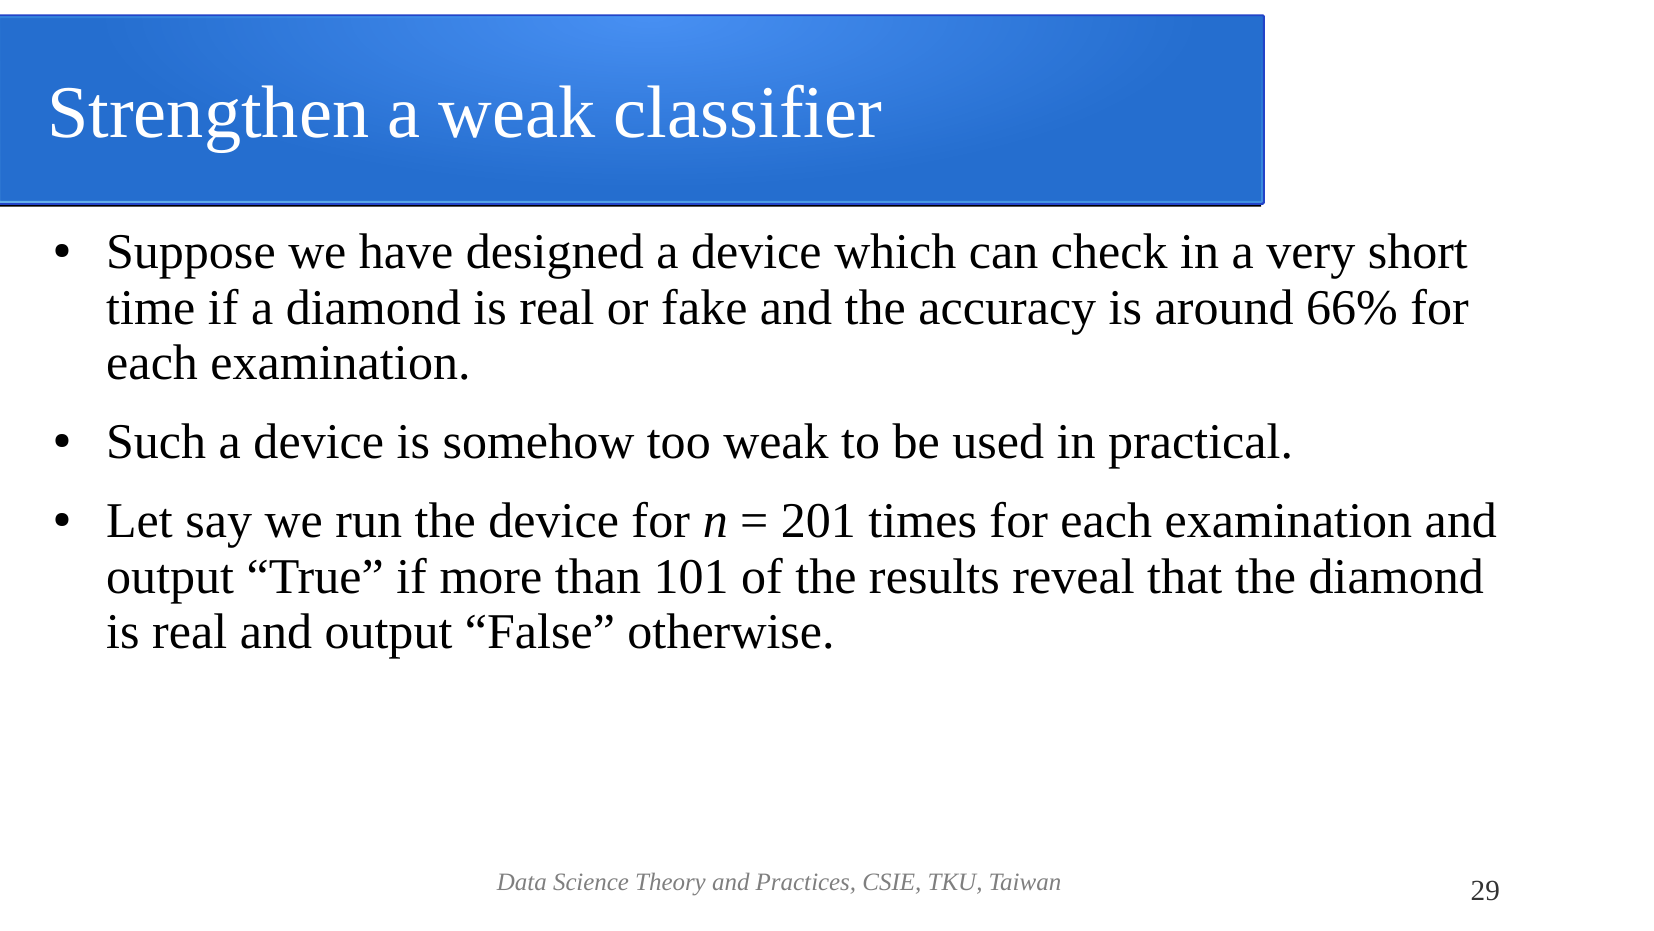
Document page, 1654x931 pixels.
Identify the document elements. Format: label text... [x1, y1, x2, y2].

list Suppose we have designed a device which can check in a very short time if a diamond is real or fake and the accuracy is around 66% for each examination. Such a device is somehow too weak to be used in practical. Let say we run the device for n = 201 times for each examination and output “True” if more than 101 of the results reveal that the diamond is real and output “False” otherwise. [35, 224, 1524, 764]
title Strengthen a weak classifier [47, 35, 1199, 189]
